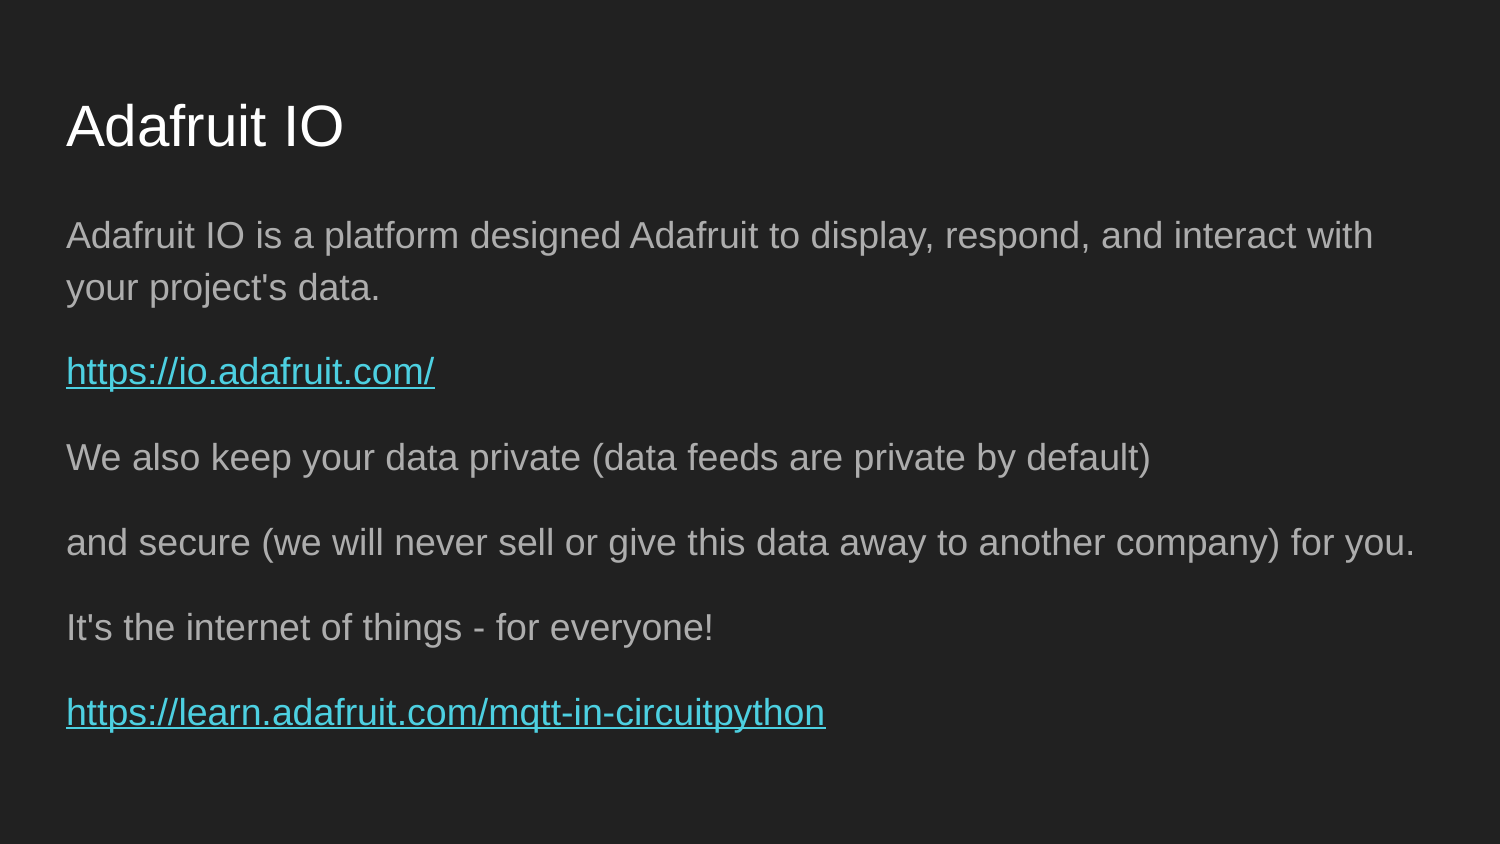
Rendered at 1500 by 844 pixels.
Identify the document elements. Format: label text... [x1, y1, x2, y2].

title Adafruit IO [51, 72, 1449, 167]
list Adafruit IO is a platform designed Adafruit to display, respond, and interact with your project's data. https://io.adafruit.com/ We also keep your data private (data feeds are private by default) and secure (we will never sell or give this data away to another company) for you. It's the internet of things - for everyone! https://learn.adafruit.com/mqtt-in-circuitpython [51, 189, 1449, 750]
